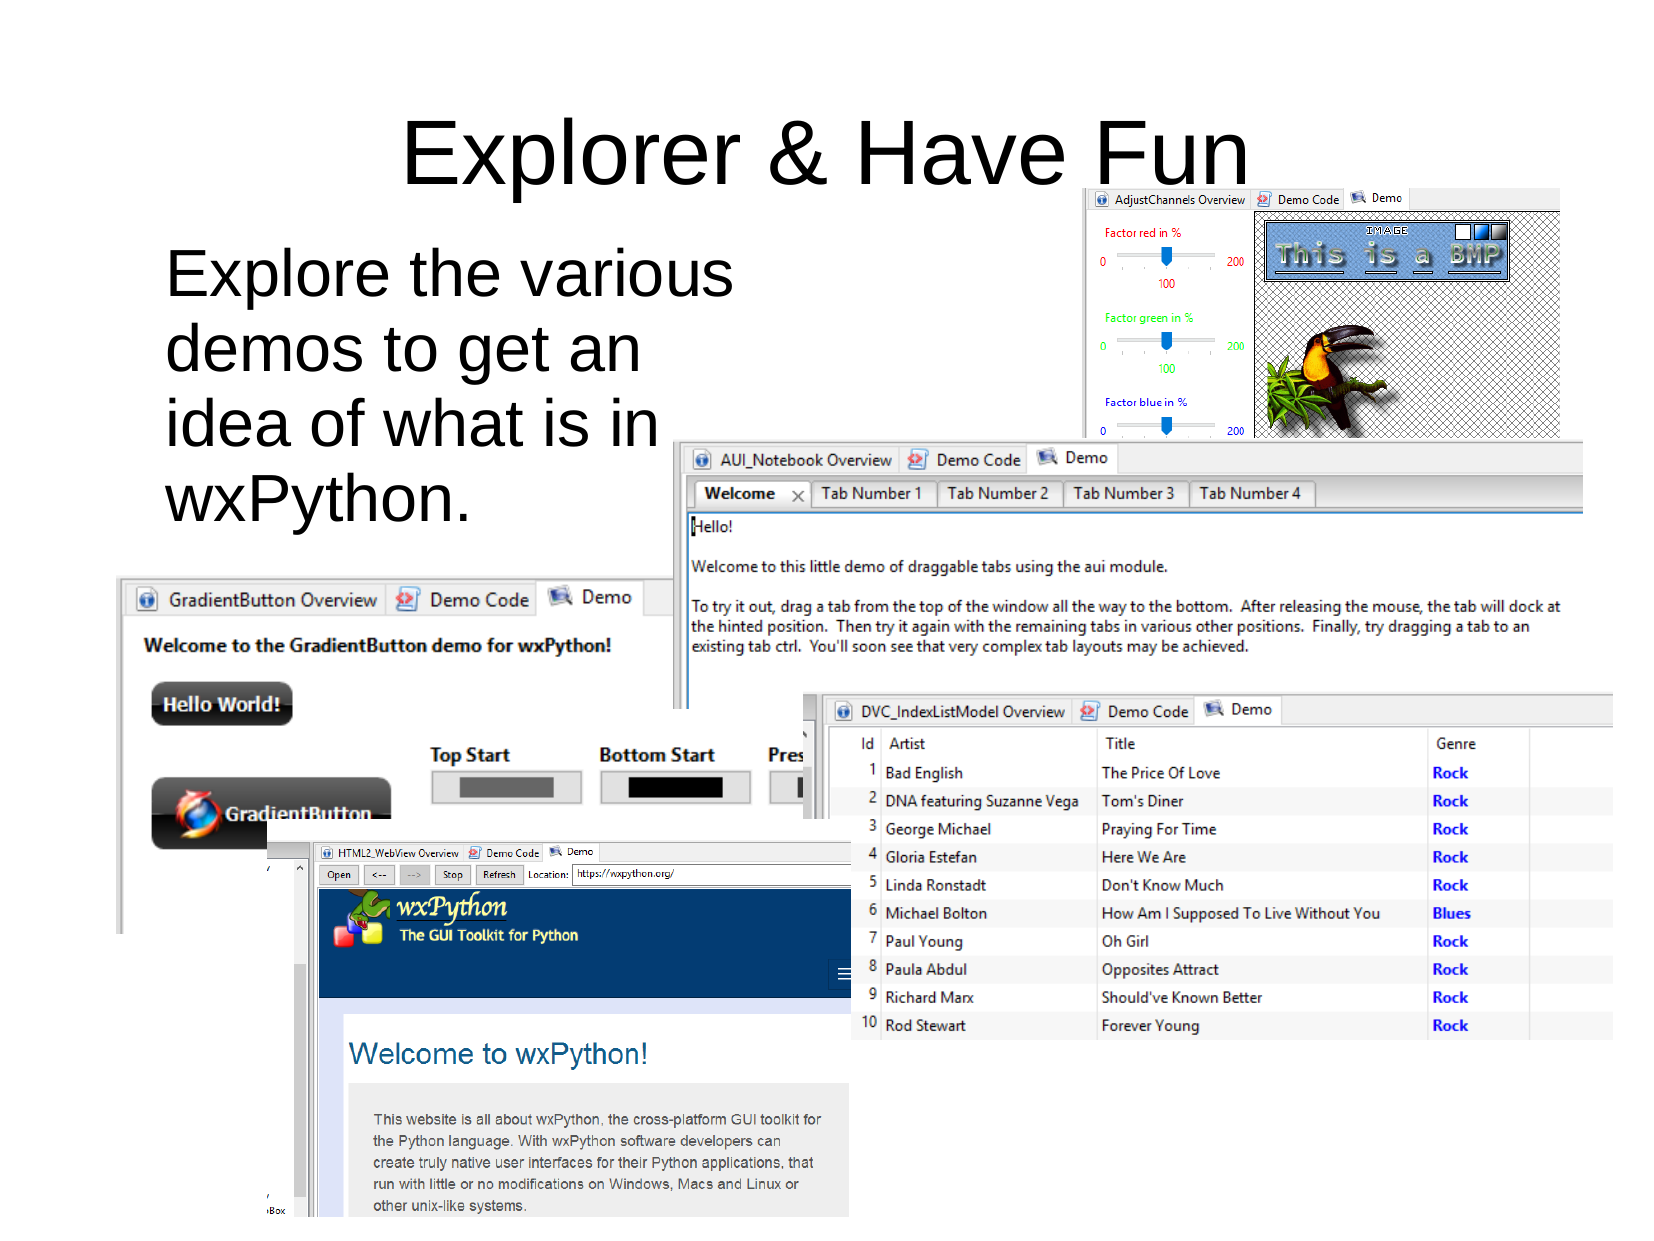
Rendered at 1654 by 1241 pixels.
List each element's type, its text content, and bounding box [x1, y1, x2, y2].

picture [116, 188, 1613, 1217]
title Explorer & Have Fun [82, 49, 1571, 257]
list Explore the various demos to get an idea of what is in wxPython. [94, 236, 768, 956]
